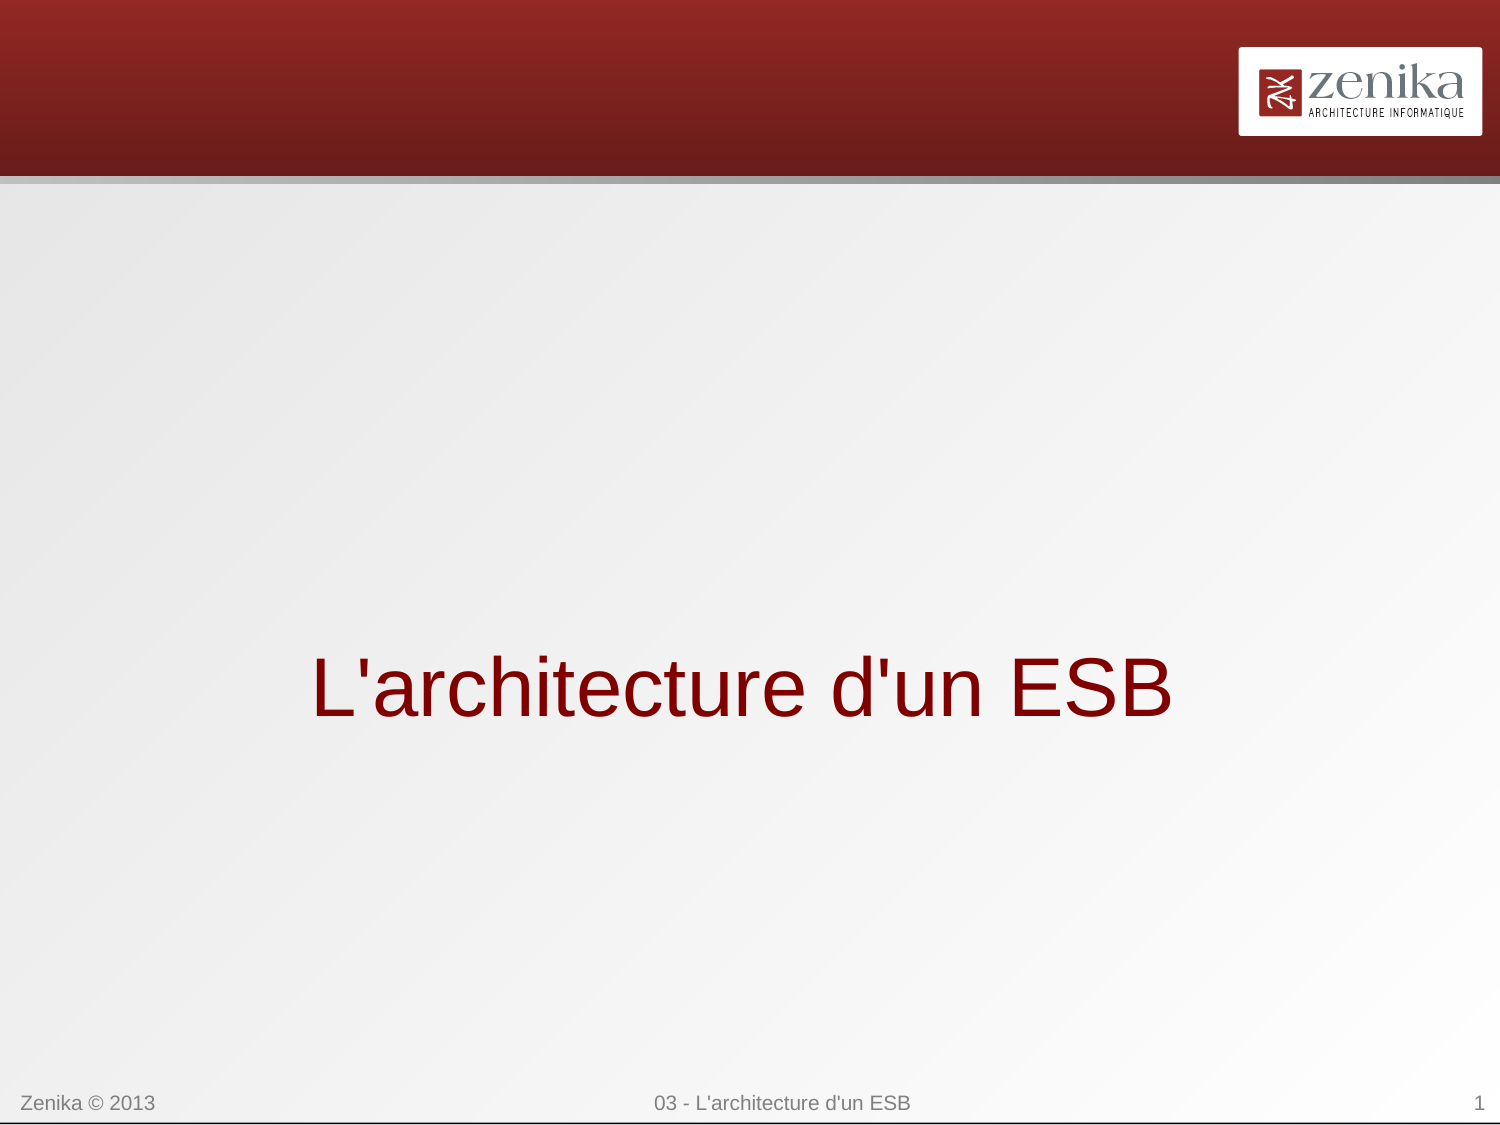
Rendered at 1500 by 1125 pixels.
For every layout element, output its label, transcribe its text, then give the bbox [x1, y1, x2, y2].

picture [1257, 58, 1464, 125]
subtitle L'architecture d'un ESB [50, 249, 1435, 1079]
